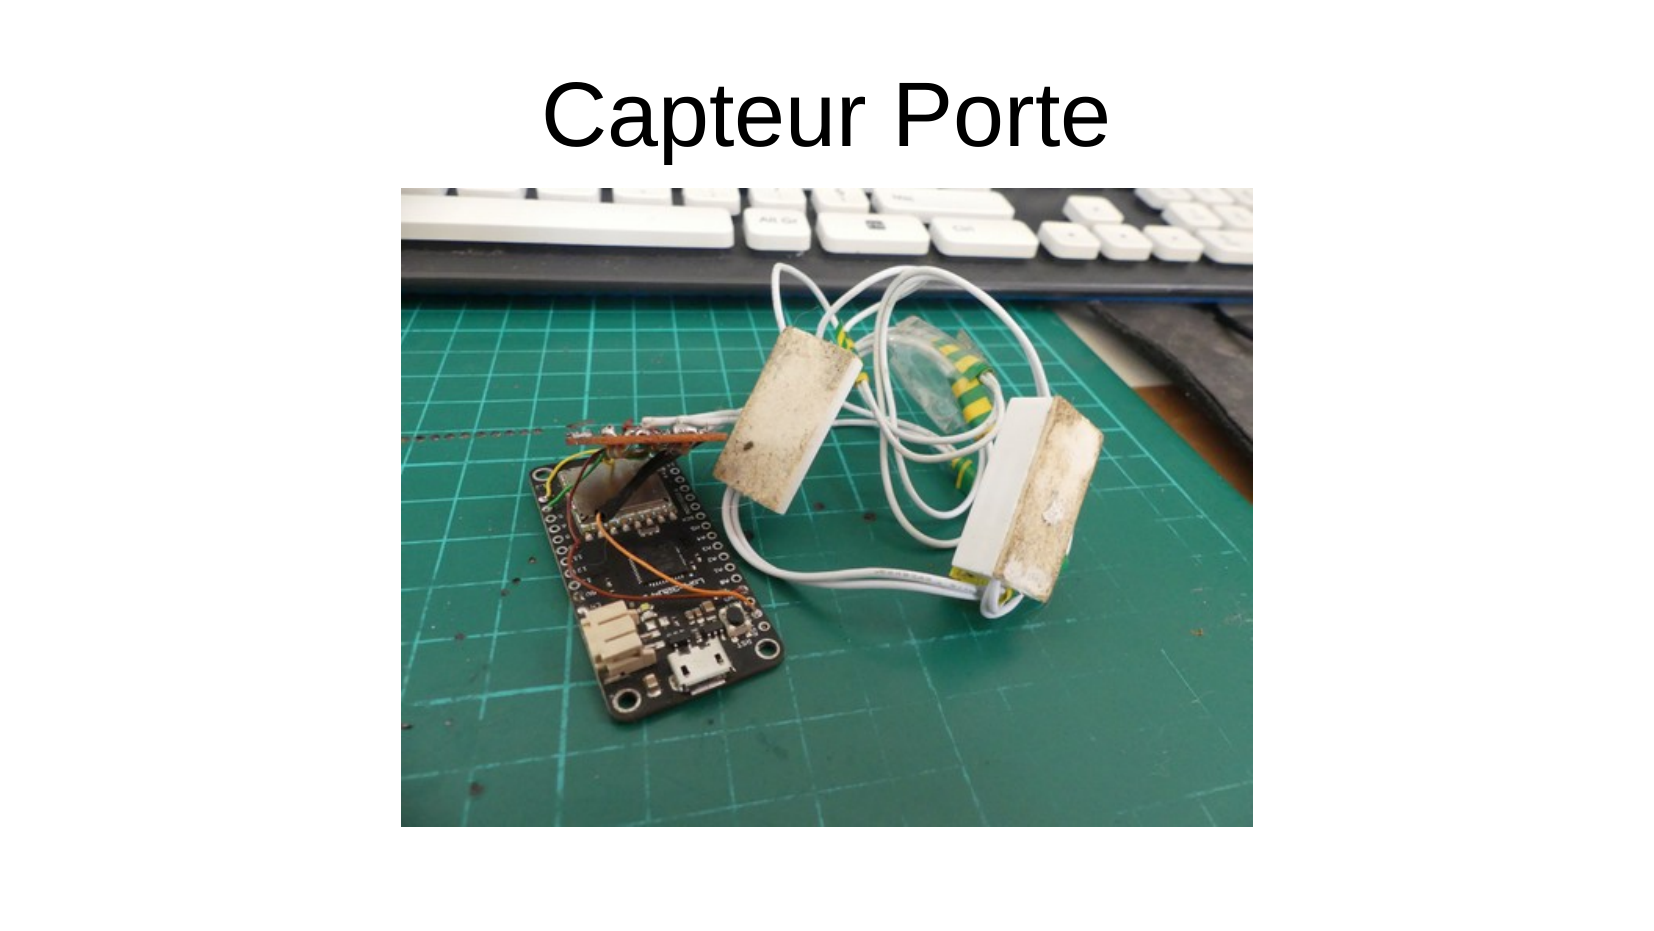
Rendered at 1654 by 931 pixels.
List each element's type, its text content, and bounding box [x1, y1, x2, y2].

title Capteur Porte [82, 37, 1571, 193]
picture [401, 188, 1253, 827]
